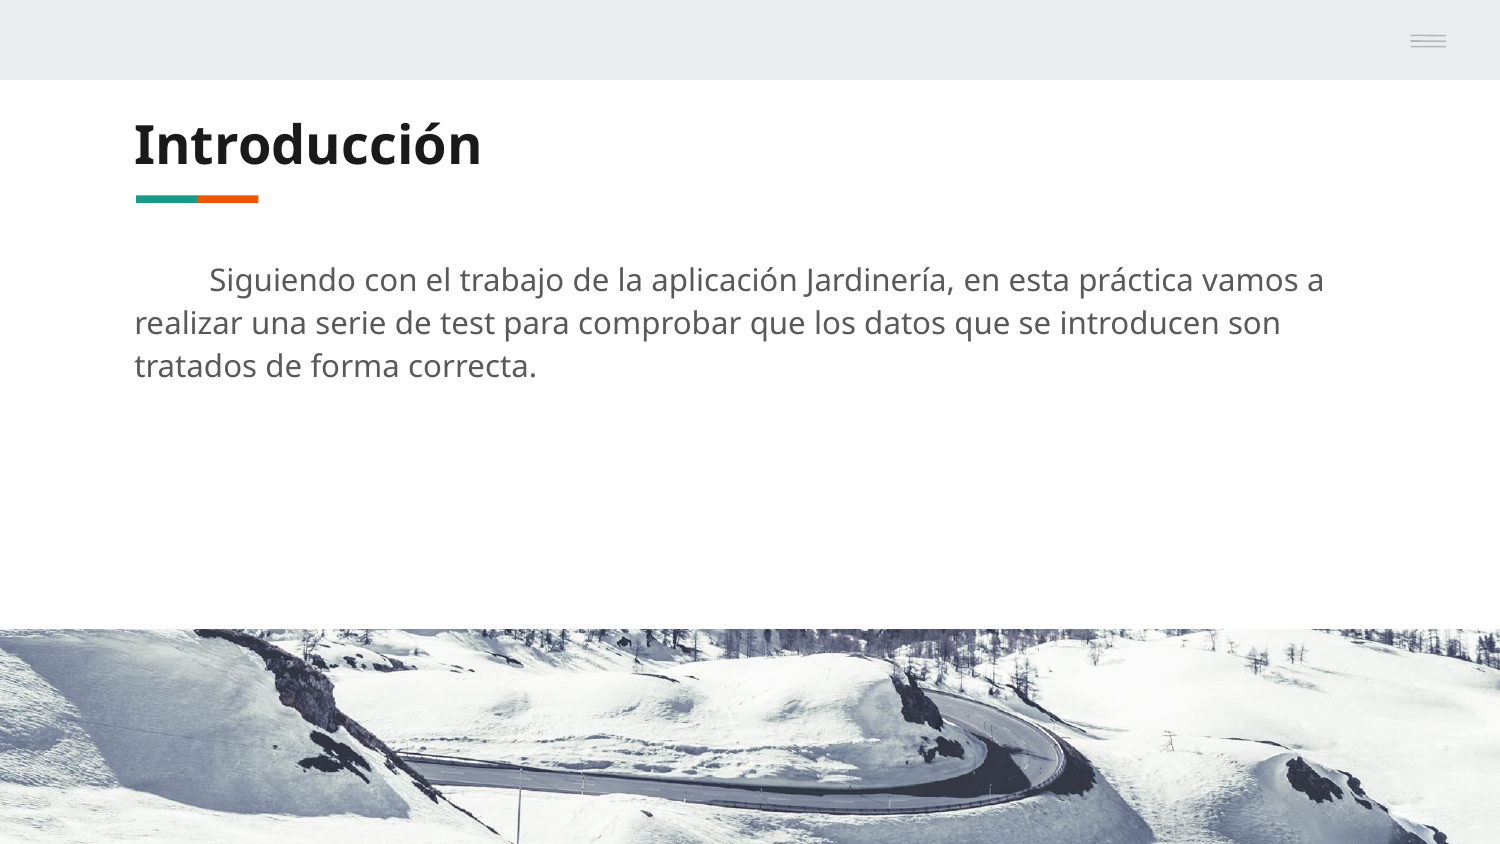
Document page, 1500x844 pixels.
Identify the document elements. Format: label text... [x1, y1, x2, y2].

picture [0, 629, 1500, 844]
title Introducción [119, 95, 1381, 183]
list Siguiendo con el trabajo de la aplicación Jardinería, en esta práctica vamos a realizar una serie de test para comprobar que los datos que se introducen son tratados de forma correcta. [119, 239, 1388, 559]
